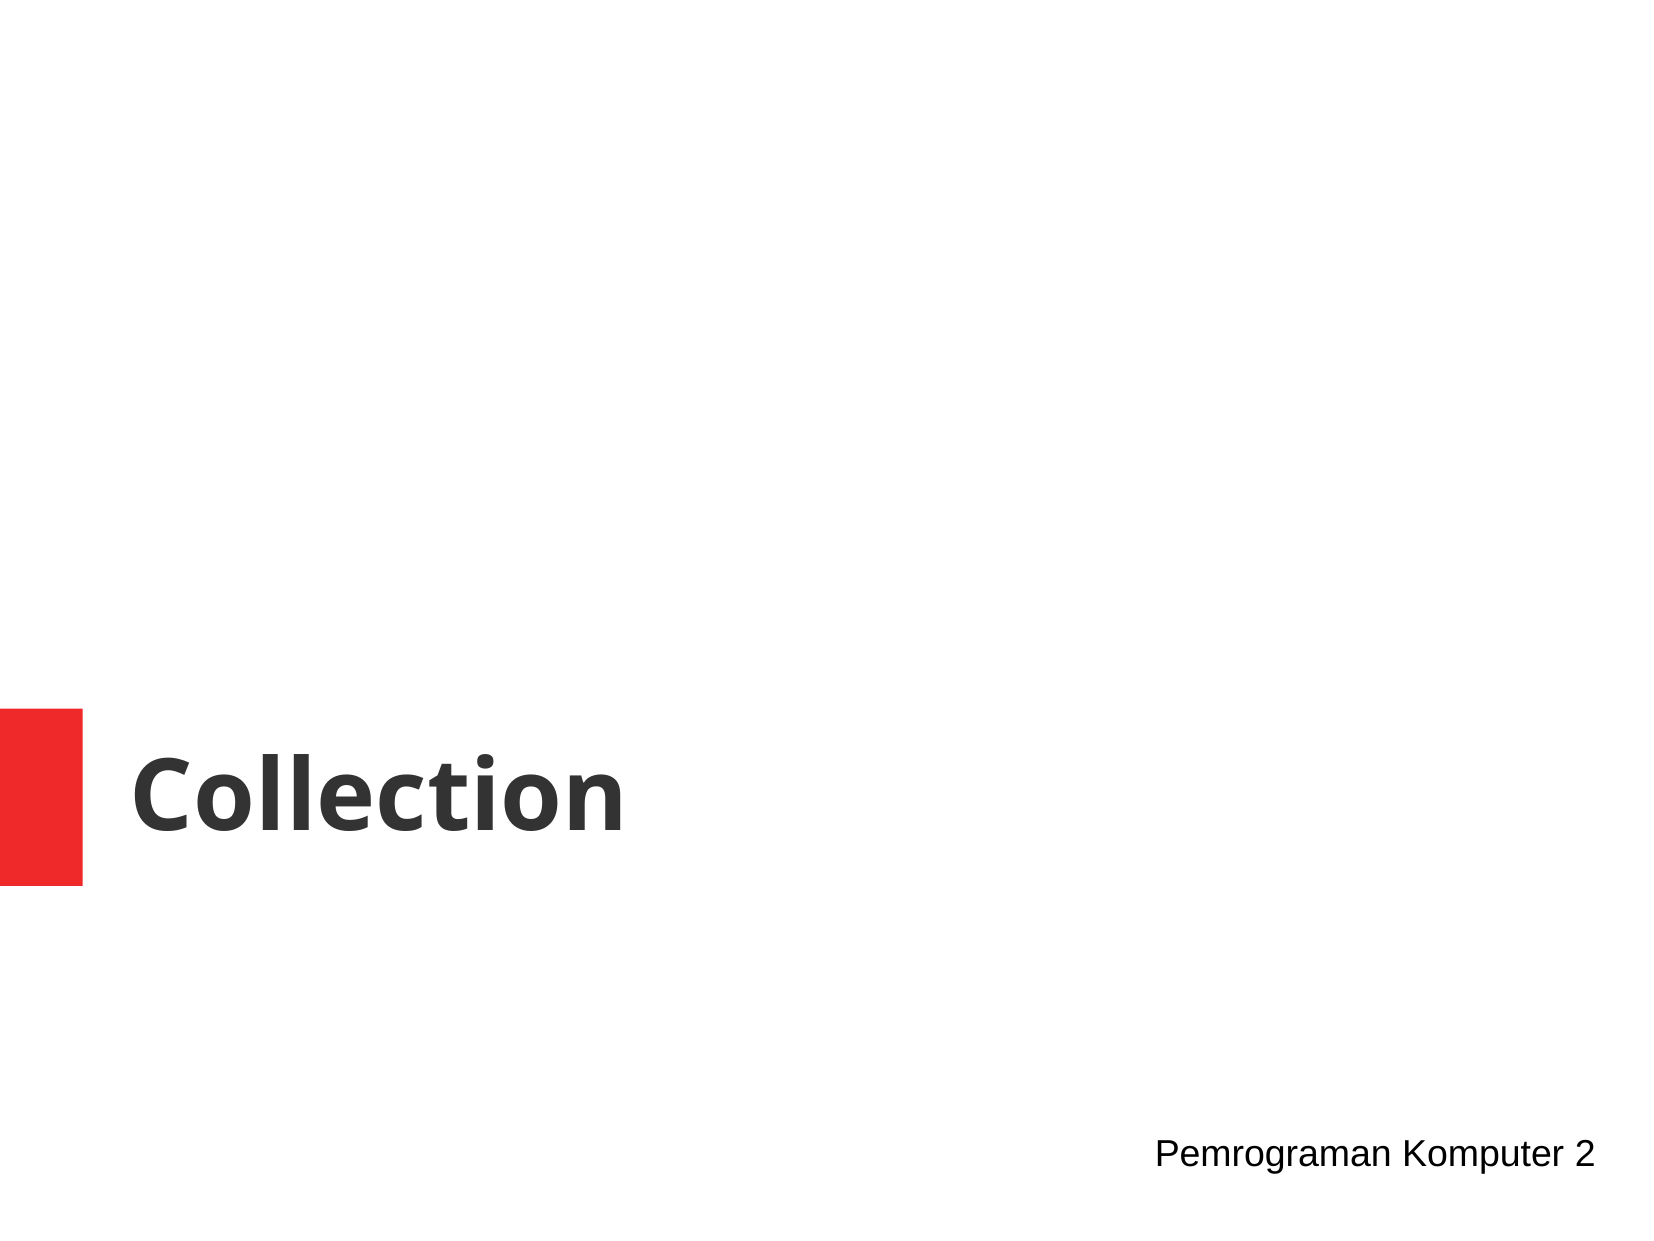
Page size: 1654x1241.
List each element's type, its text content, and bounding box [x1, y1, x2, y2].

title Collection [129, 673, 1536, 910]
subtitle Java [129, 968, 1536, 1241]
text_box Pemrograman Komputer 2 [1140, 1125, 1611, 1182]
